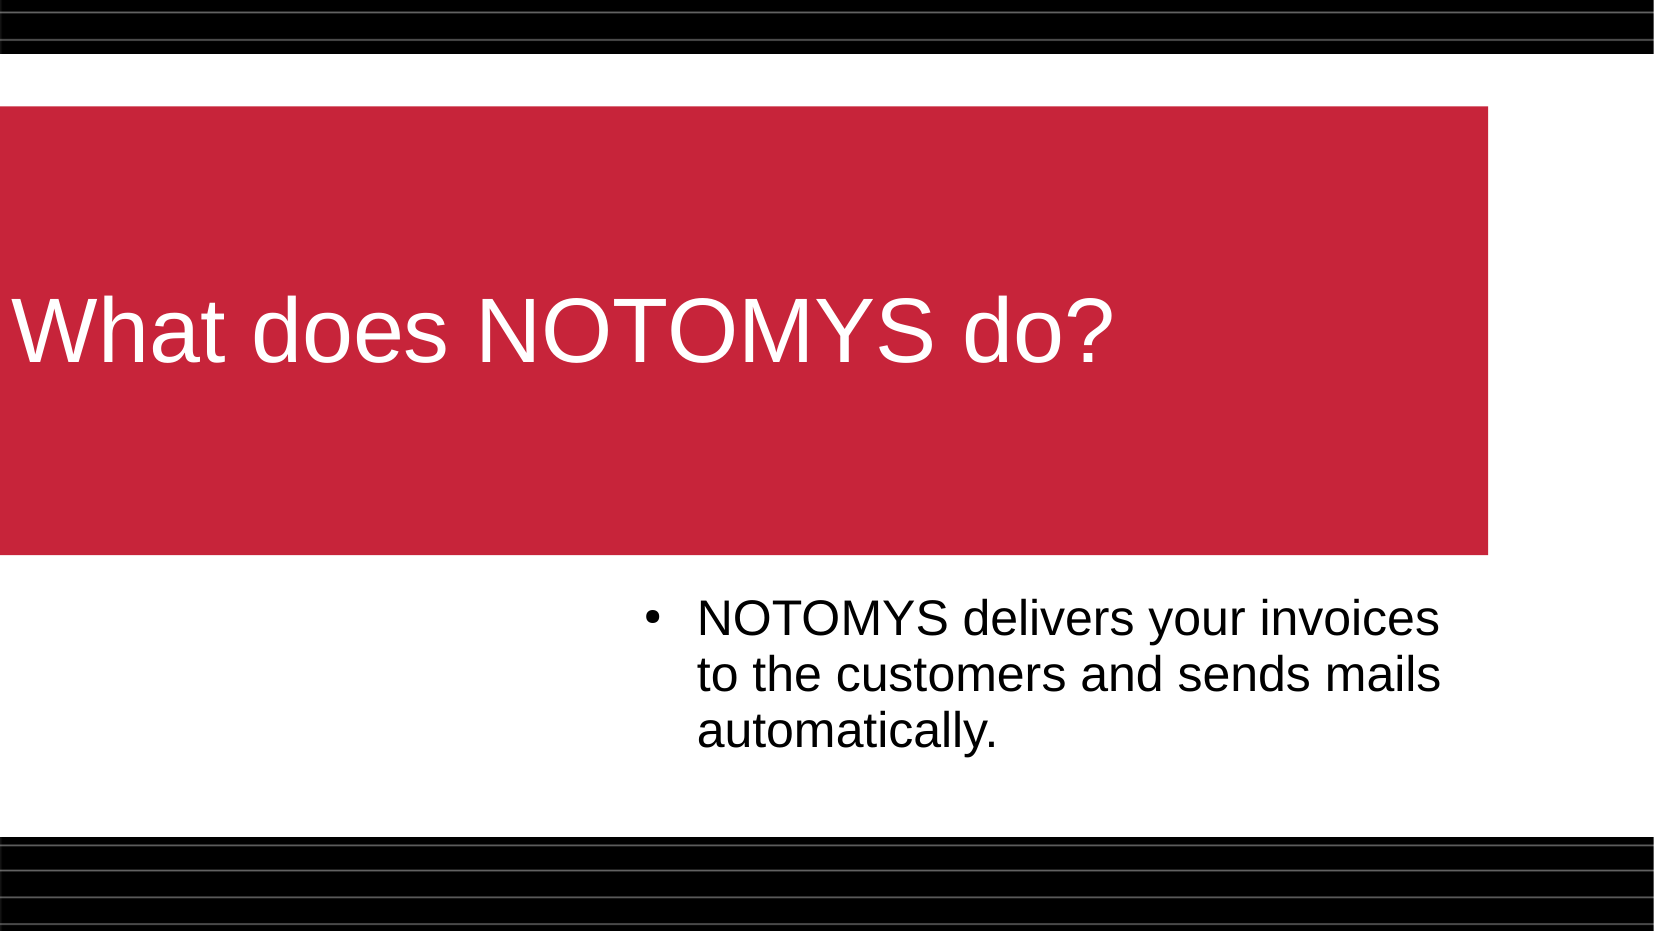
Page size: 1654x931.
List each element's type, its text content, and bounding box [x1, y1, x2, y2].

picture [0, 0, 1654, 54]
list NOTOMYS delivers your invoices to the customers and sends mails automatically. [625, 590, 1489, 804]
picture [0, 837, 1654, 931]
title What does NOTOMYS do? [0, 106, 1489, 556]
